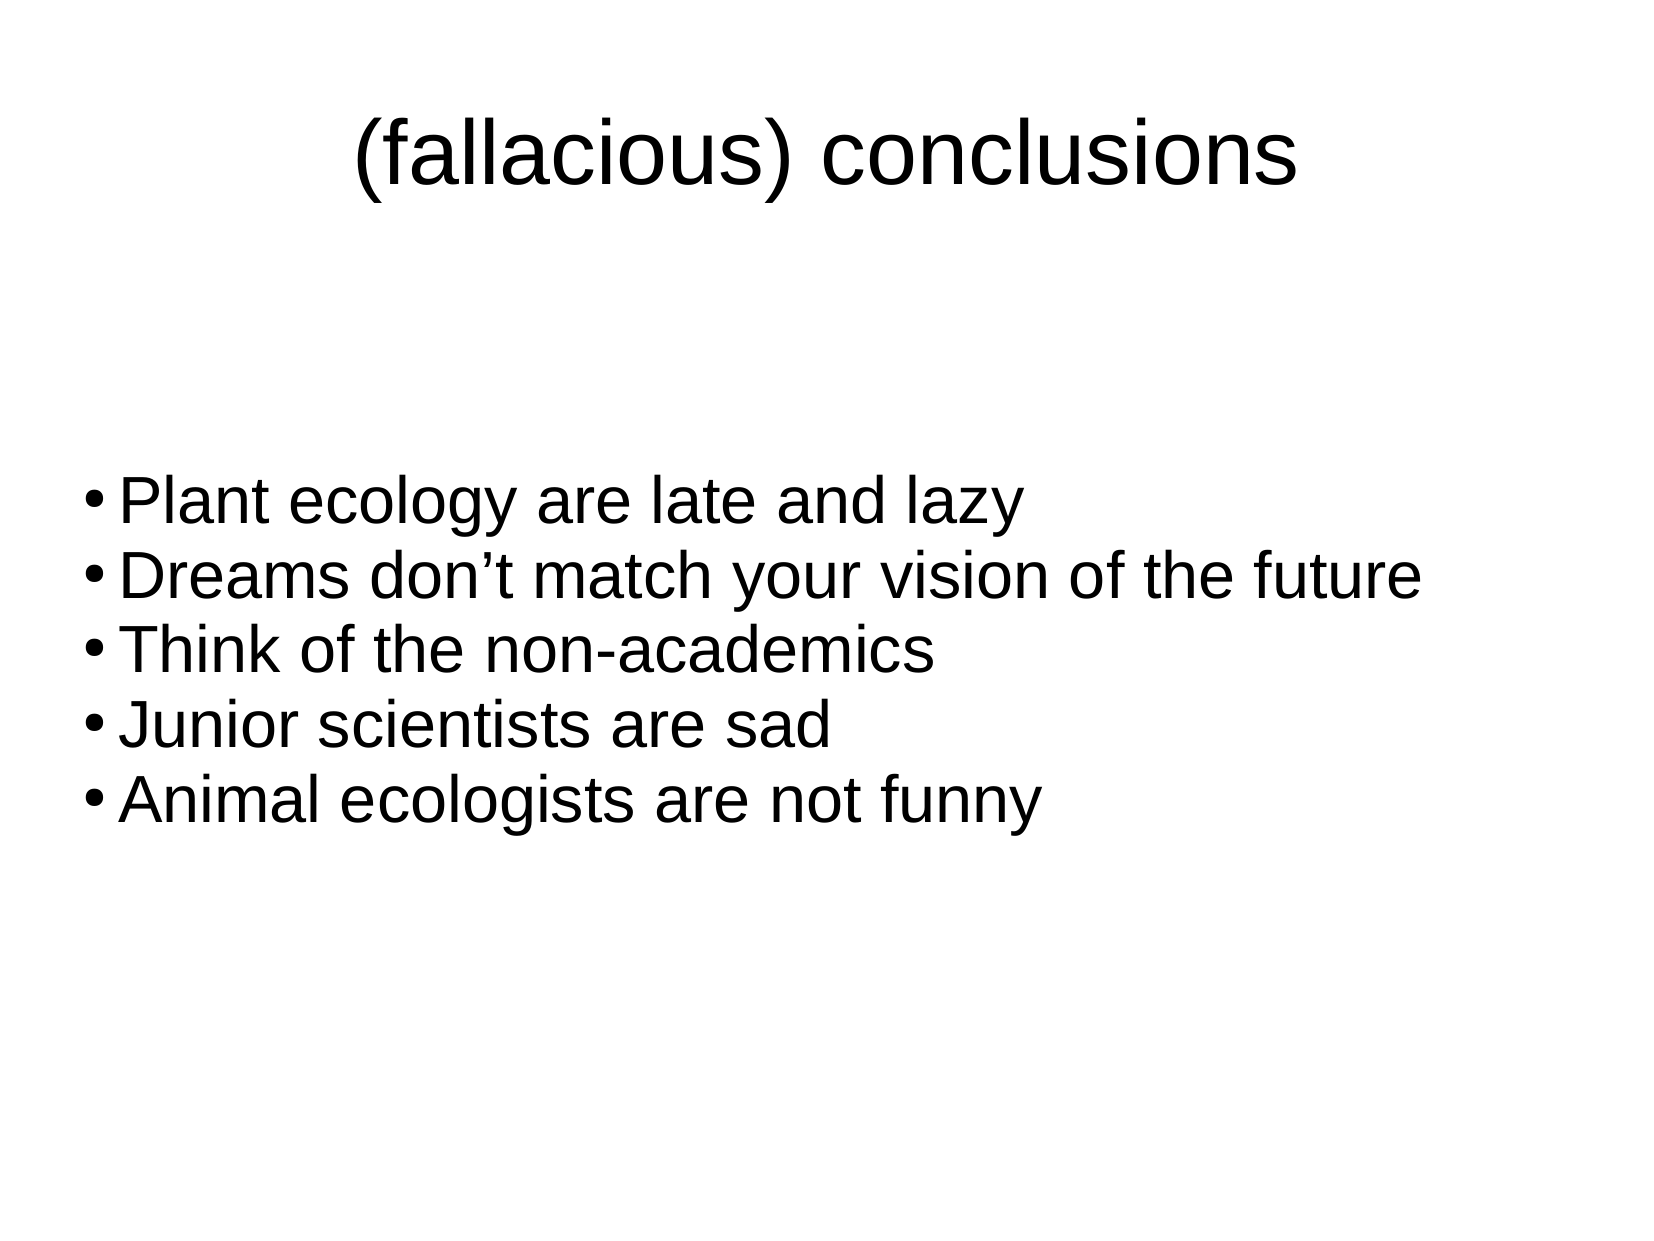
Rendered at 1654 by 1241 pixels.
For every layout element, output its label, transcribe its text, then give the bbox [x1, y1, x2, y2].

title (fallacious) conclusions [82, 49, 1571, 257]
subtitle Plant ecology are late and lazy Dreams don’t match your vision of the future Think of the non-academics Junior scientists are sad Animal ecologists are not funny [82, 290, 1571, 1010]
